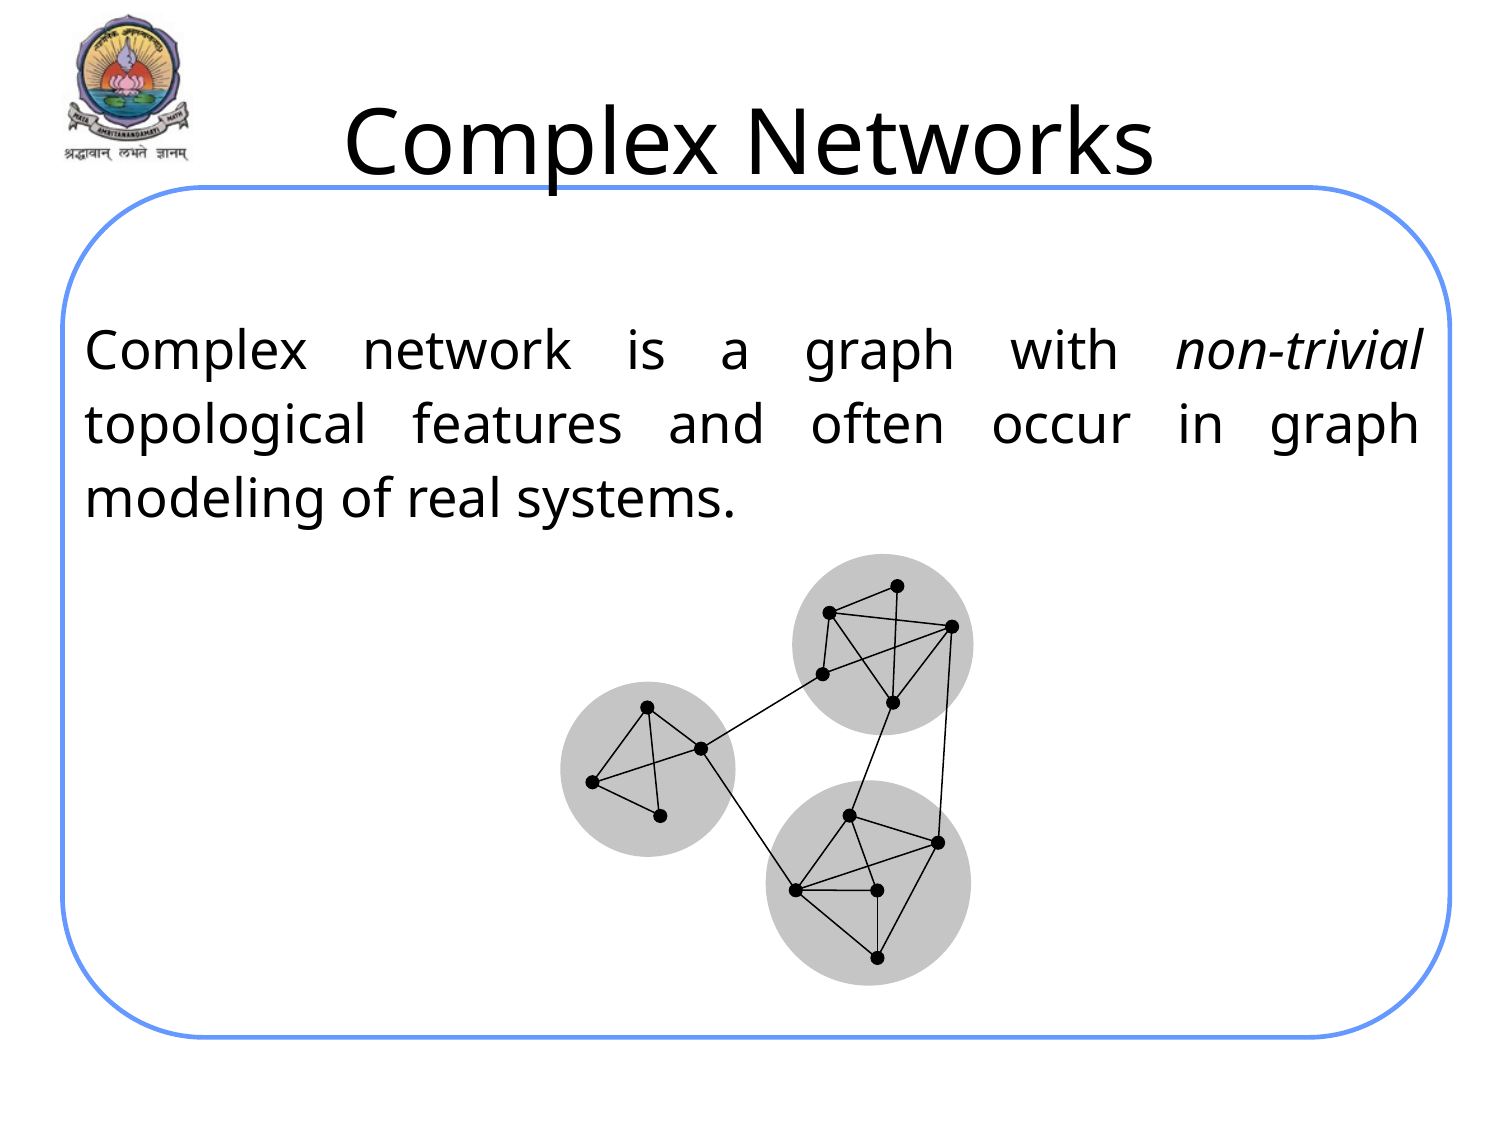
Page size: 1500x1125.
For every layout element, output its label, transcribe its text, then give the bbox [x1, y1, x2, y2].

picture [62, 12, 193, 163]
subtitle Complex network is a graph with non-trivial topological features and often occur in graph modeling of real systems. [85, 181, 1424, 886]
picture [555, 549, 978, 993]
title Complex Networks [75, 44, 1425, 233]
